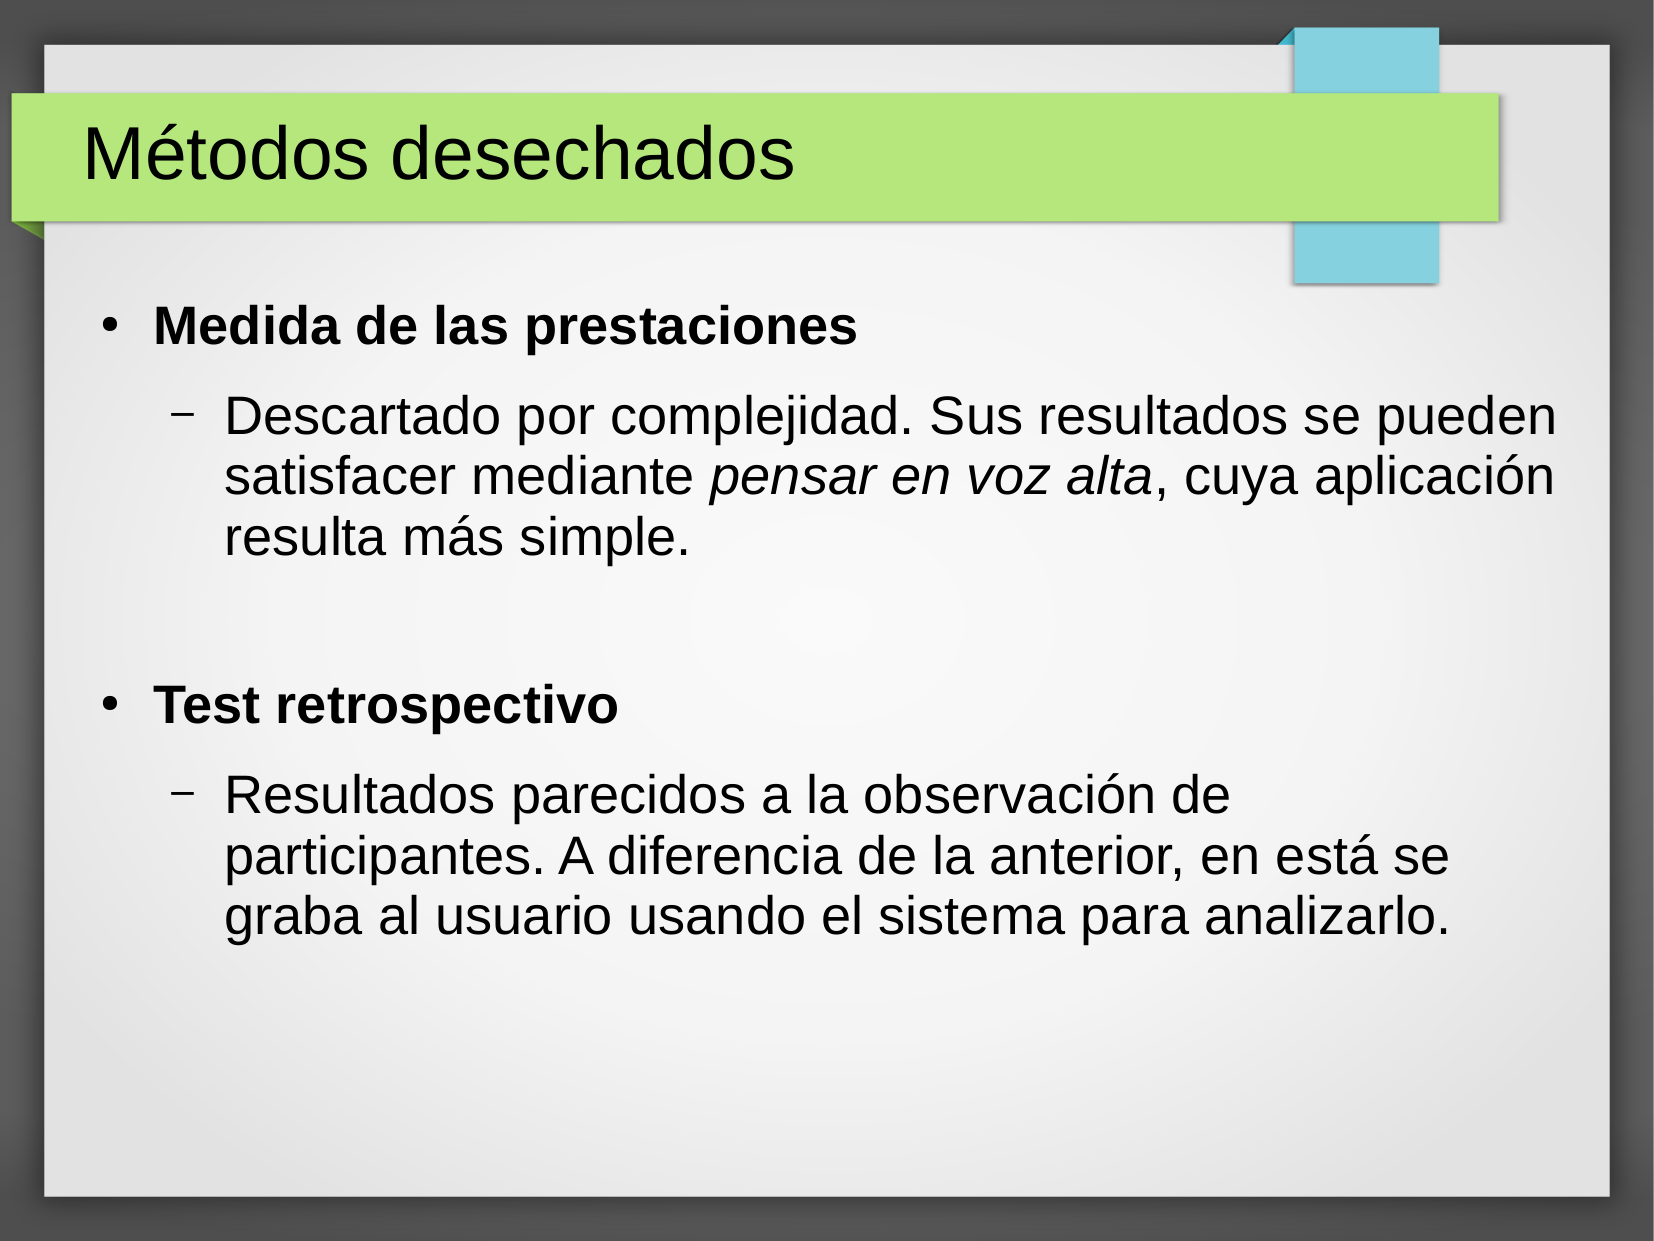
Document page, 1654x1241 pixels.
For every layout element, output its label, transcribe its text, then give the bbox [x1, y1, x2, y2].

picture [0, 0, 1654, 1241]
list Medida de las prestaciones Descartado por complejidad. Sus resultados se pueden satisfacer mediante pensar en voz alta, cuya aplicación resulta más simple. Test retrospectivo Resultados parecidos a la observación de participantes. A diferencia de la anterior, en está se graba al usuario usando el sistema para analizarlo. [82, 295, 1571, 1015]
title Métodos desechados [82, 94, 1264, 213]
